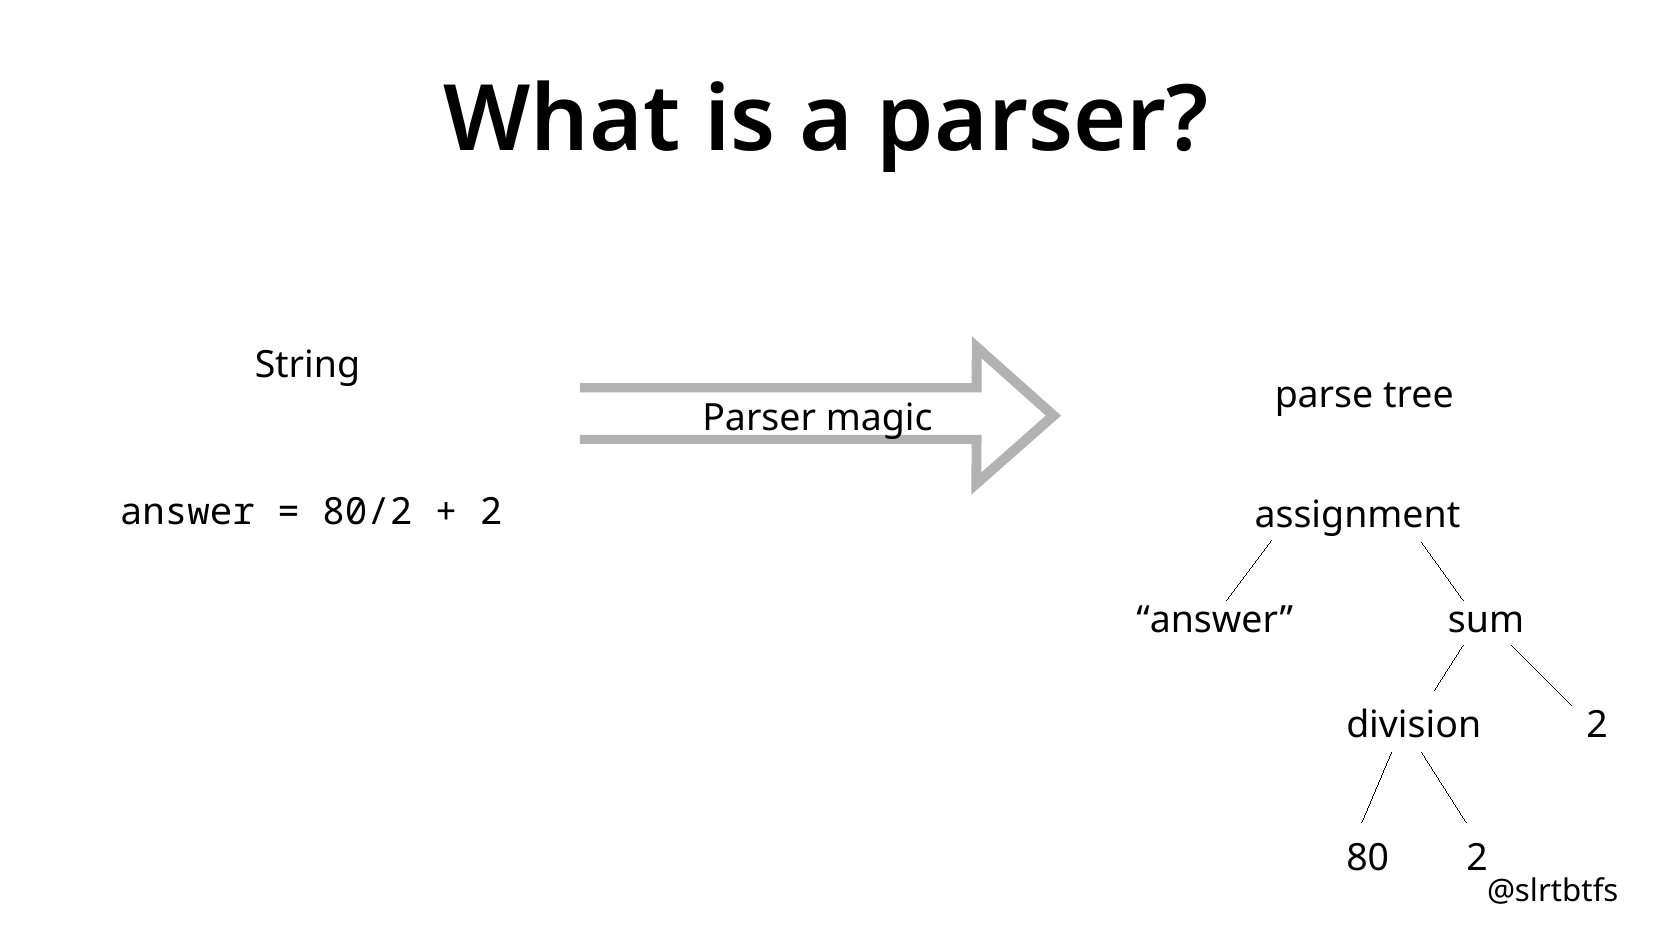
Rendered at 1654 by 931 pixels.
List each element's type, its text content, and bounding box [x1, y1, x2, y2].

text_box 2 [1451, 822, 1501, 886]
text_box “answer” [1121, 585, 1298, 648]
text_box sum [1433, 585, 1557, 648]
text_box String [240, 330, 364, 393]
title What is a parser? [82, 37, 1571, 193]
text_box parse tree [1260, 360, 1446, 423]
text_box answer = 80/2 + 2 [105, 477, 518, 540]
picture [570, 330, 1066, 502]
text_box 80 [1331, 822, 1399, 886]
text_box assignment [1239, 480, 1452, 543]
text_box 2 [1571, 690, 1621, 753]
text_box division [1331, 690, 1484, 753]
